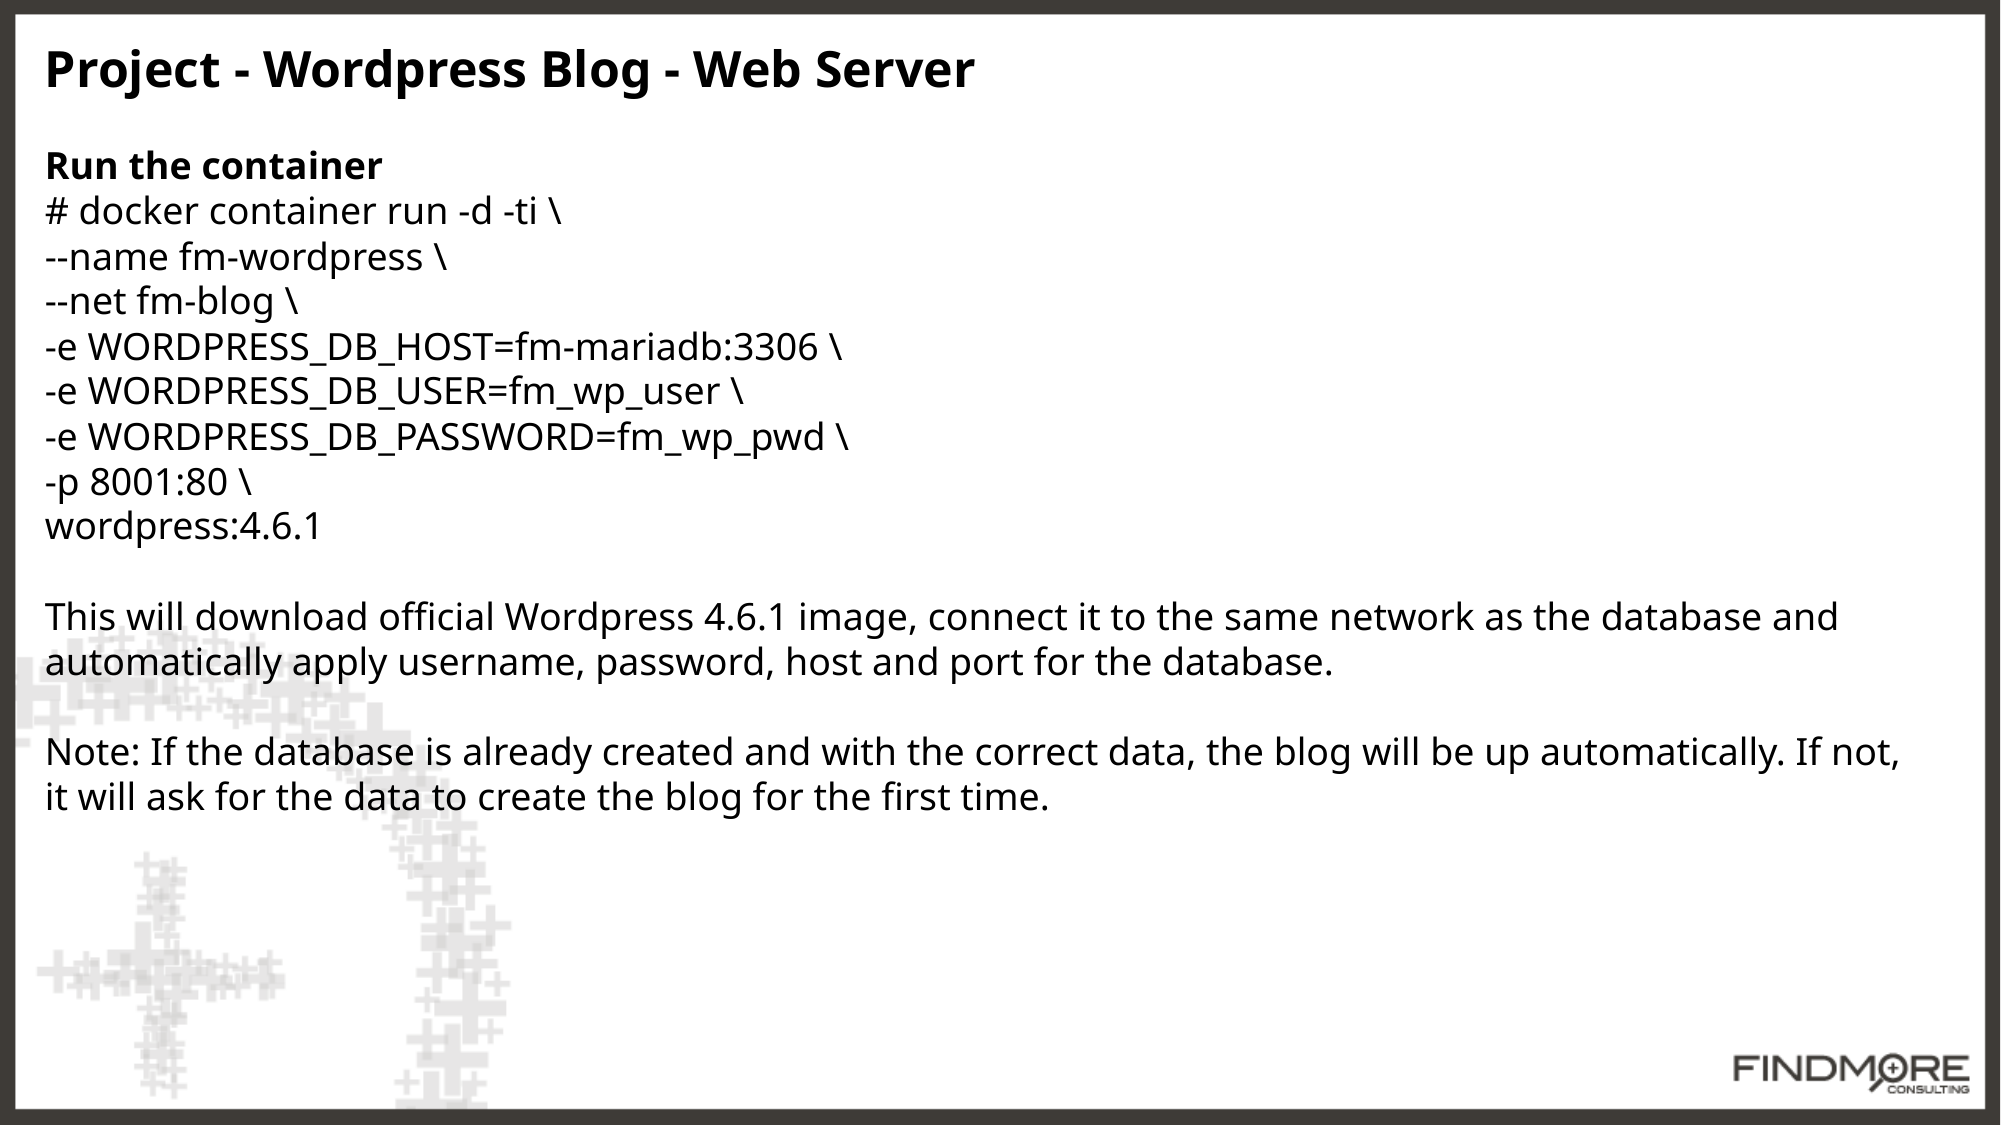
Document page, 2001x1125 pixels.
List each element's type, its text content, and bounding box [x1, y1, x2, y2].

text_box Project - Wordpress Blog - Web Server Run the container # docker container run -d -ti \ --name fm-wordpress \ --net fm-blog \ -e WORDPRESS_DB_HOST=fm-mariadb:3306 \ -e WORDPRESS_DB_USER=fm_wp_user \ -e WORDPRESS_DB_PASSWORD=fm_wp_pwd \ -p 8001:80 \ wordpress:4.6.1 This will download official Wordpress 4.6.1 image, connect it to the same network as the database and automatically apply username, password, host and port for the database. Note: If the database is already created and with the correct data, the blog will be up automatically. If not, it will ask for the data to create the blog for the first time. [29, 30, 1950, 1024]
picture [0, 0, 2001, 1125]
